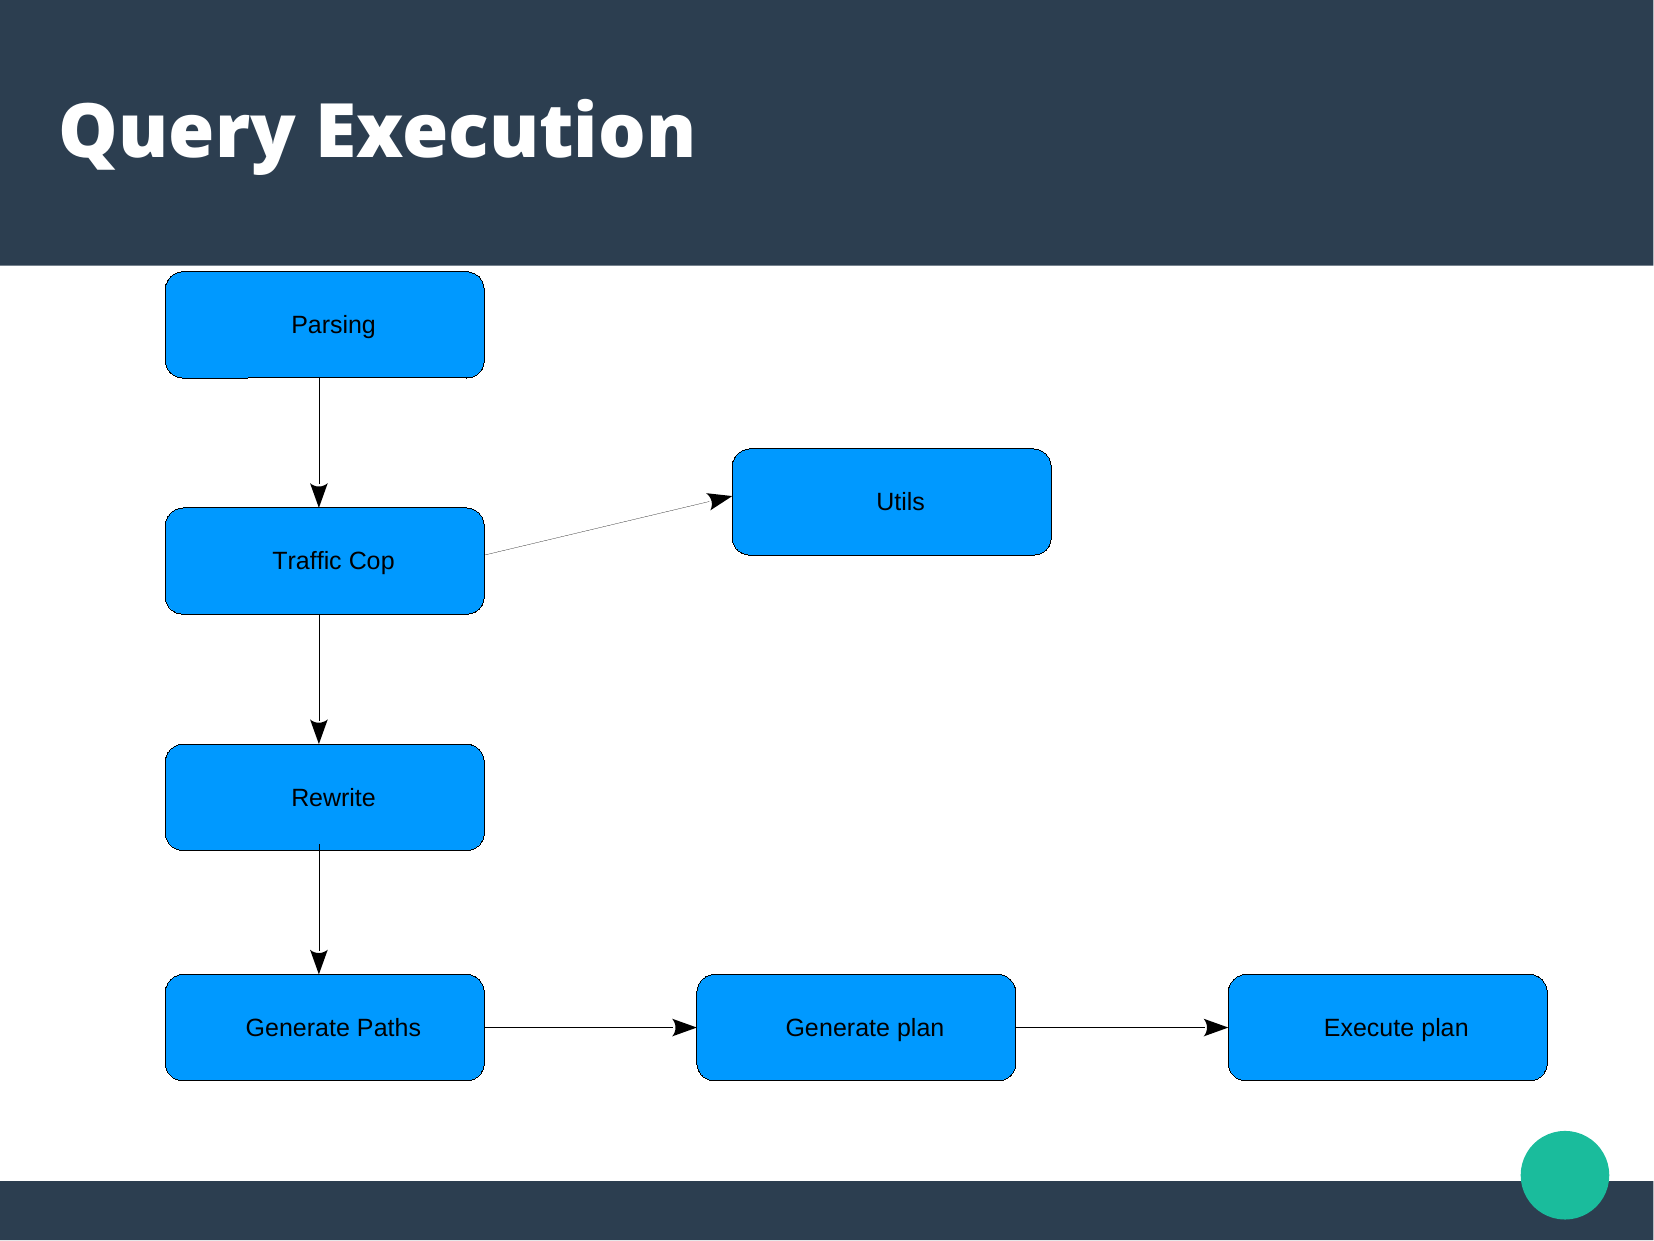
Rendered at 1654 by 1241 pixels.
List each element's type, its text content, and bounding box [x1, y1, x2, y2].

text_box Rewrite [165, 744, 485, 851]
text_box Generate Paths [165, 974, 485, 1081]
text_box Traffic Cop [165, 507, 485, 615]
text_box Parsing [165, 271, 485, 379]
text_box Utils [732, 448, 1052, 556]
title Query Execution [59, 49, 1595, 207]
text_box Generate plan [696, 974, 1016, 1081]
text_box Execute plan [1228, 974, 1548, 1081]
